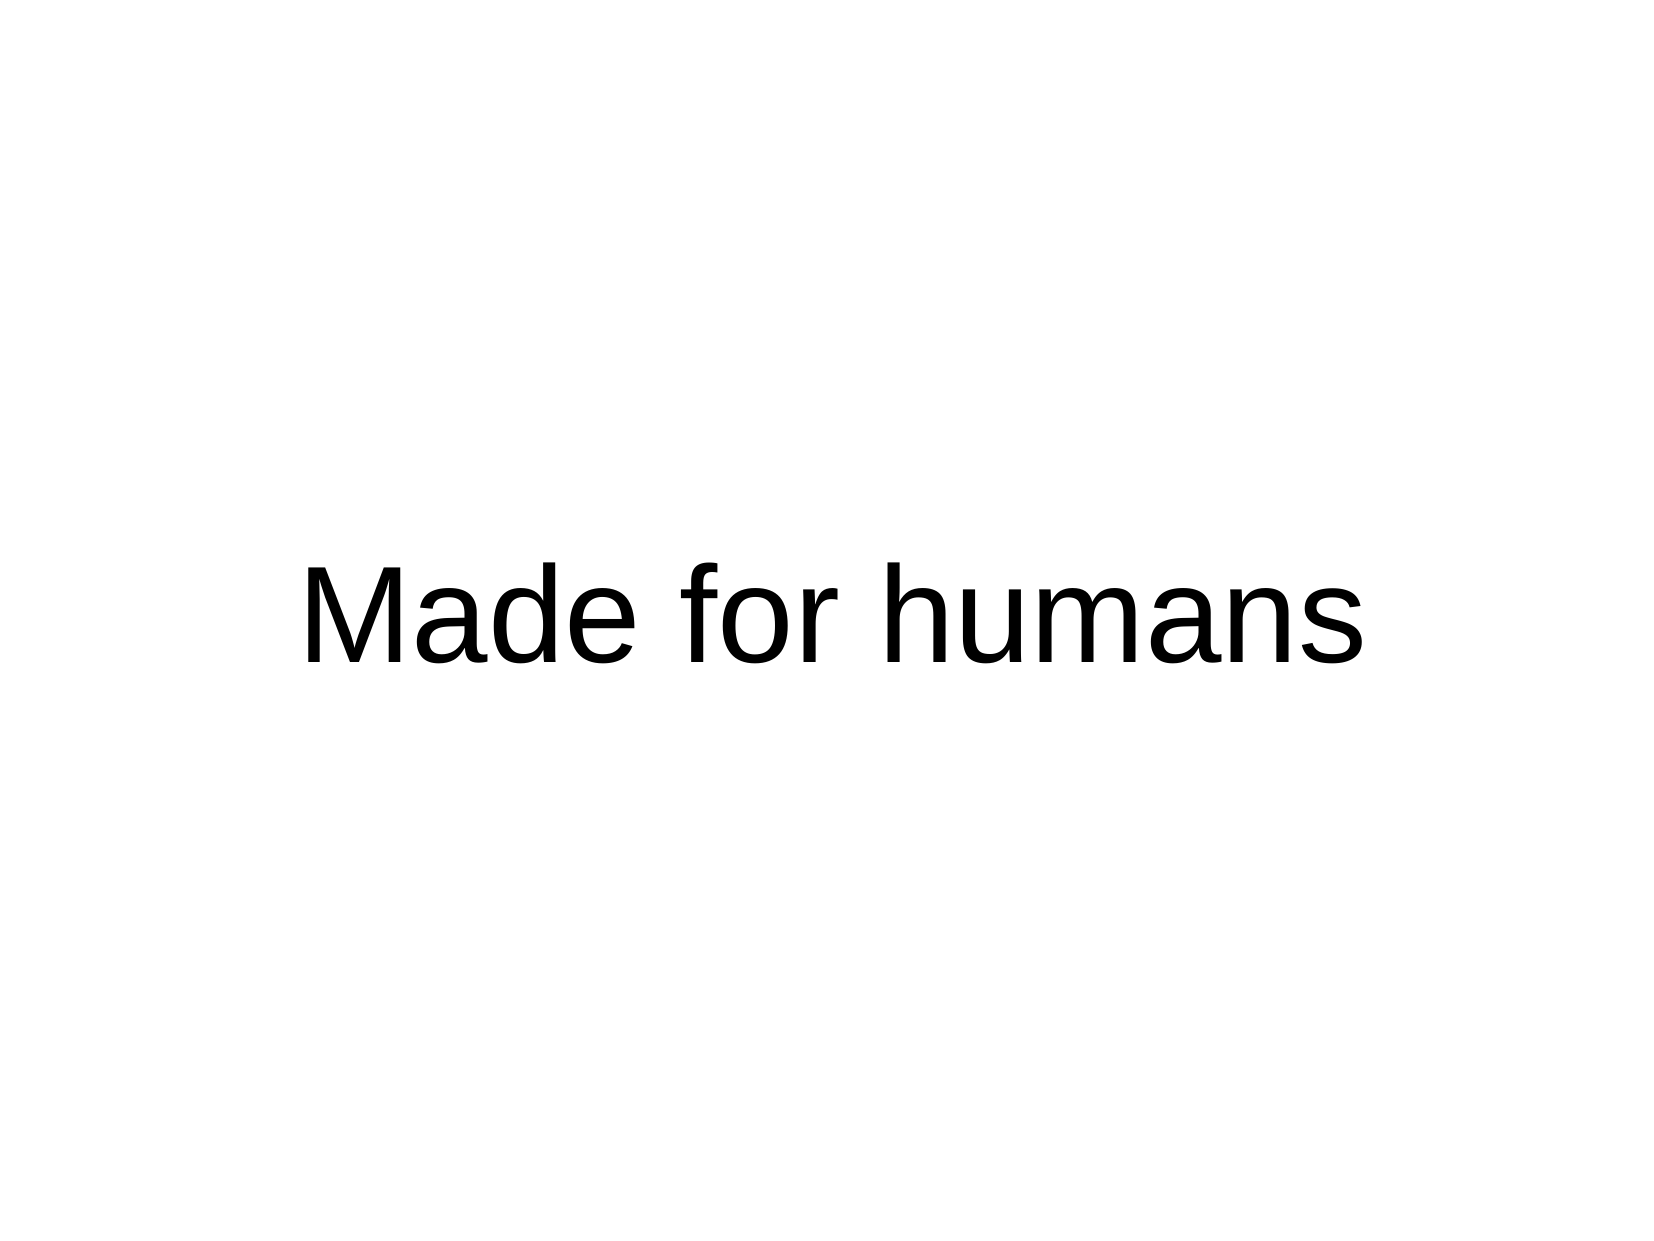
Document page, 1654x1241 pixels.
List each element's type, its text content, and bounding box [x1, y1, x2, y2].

title Made for humans [88, 413, 1577, 816]
